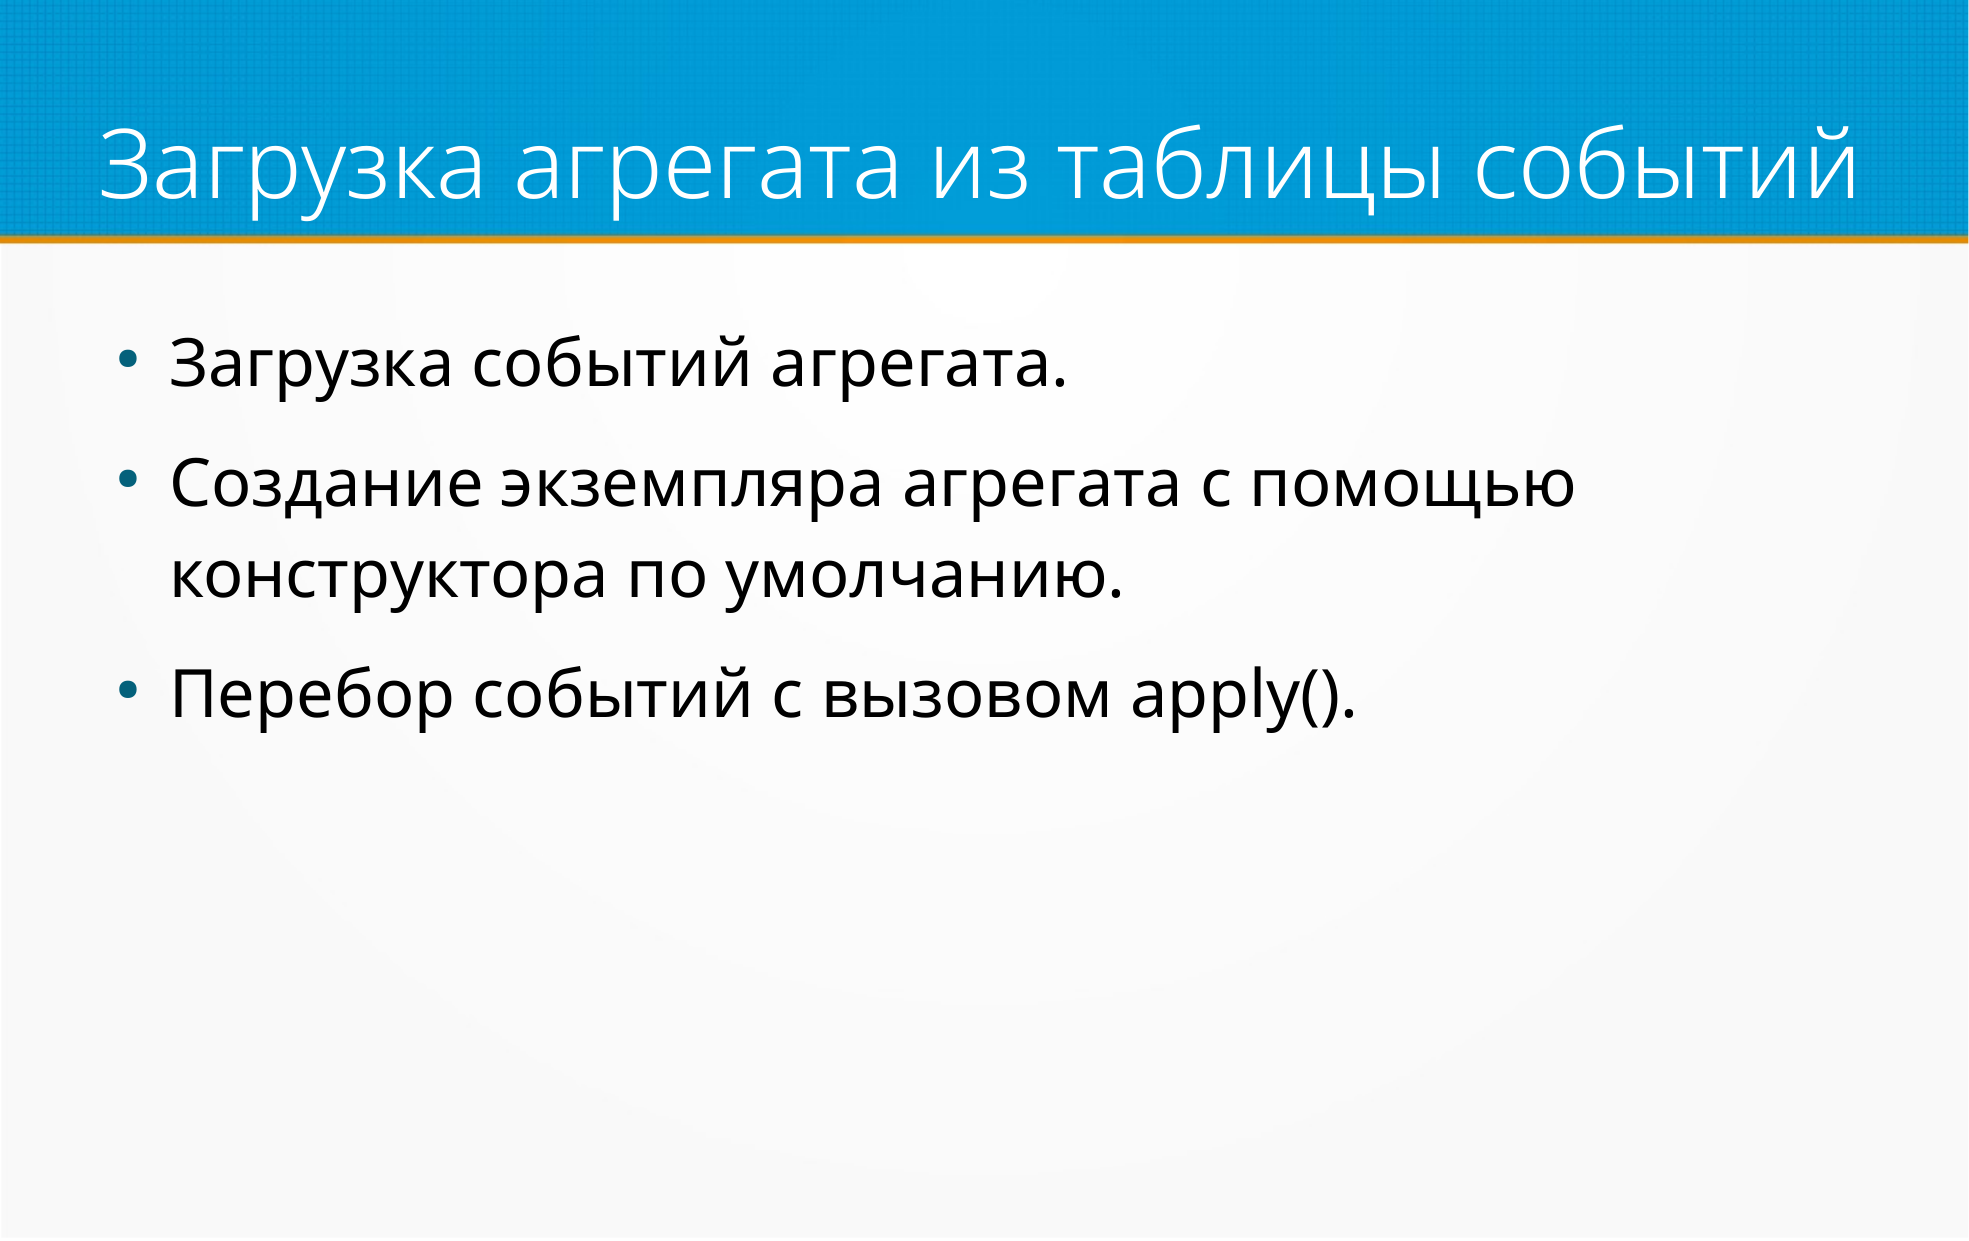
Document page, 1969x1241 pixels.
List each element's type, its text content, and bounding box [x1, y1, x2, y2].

list Загрузка событий агрегата. Создание экземпляра агрегата с помощью конструктора по умолчанию. Перебор событий с вызовом apply(). [98, 315, 1861, 1081]
picture [0, 233, 1969, 1241]
title Загрузка агрегата из таблицы событий [98, 19, 1870, 227]
